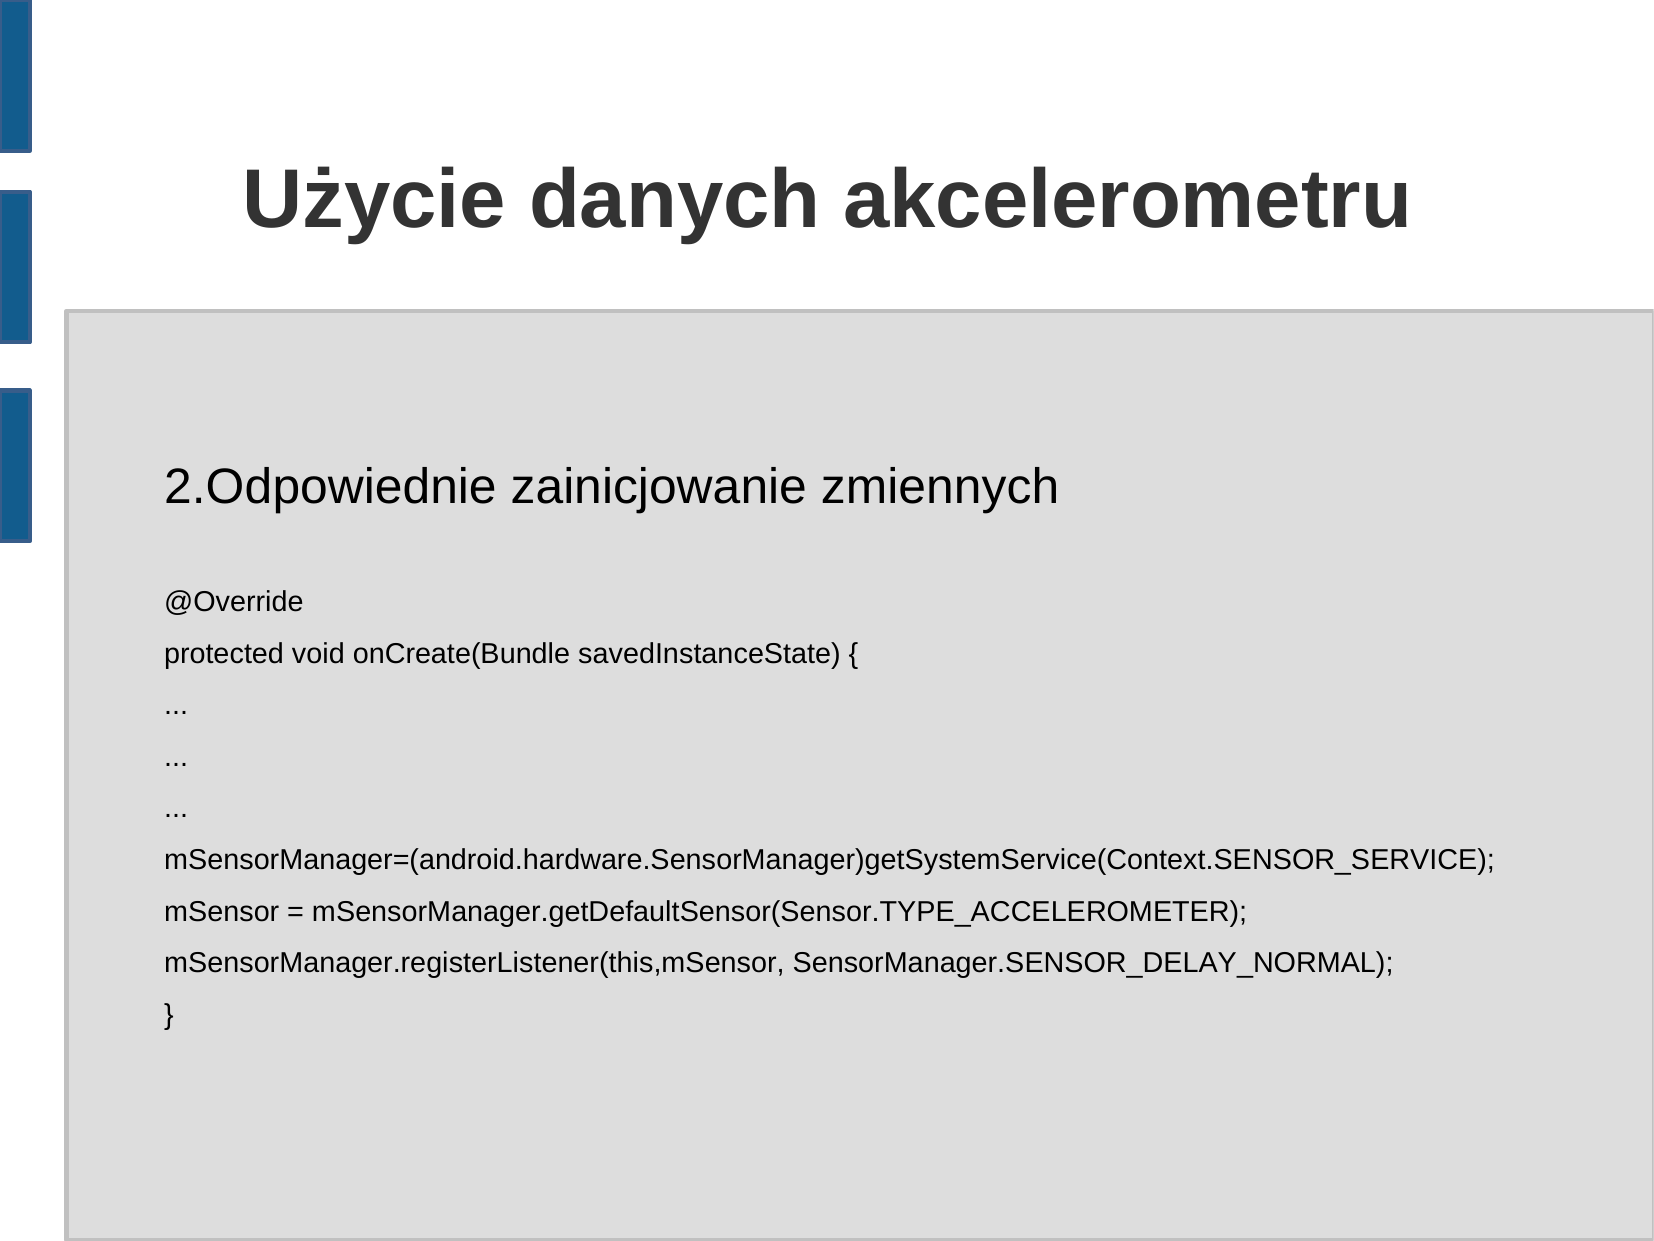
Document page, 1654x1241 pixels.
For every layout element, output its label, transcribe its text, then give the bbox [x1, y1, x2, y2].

list 2.Odpowiednie zainicjowanie zmiennych @Override protected void onCreate(Bundle savedInstanceState) { ... ... ... mSensorManager=(android.hardware.SensorManager)getSystemService(Context.SENSOR_SERVICE); mSensor = mSensorManager.getDefaultSensor(Sensor.TYPE_ACCELEROMETER); mSensorManager.registerListener(this,mSensor, SensorManager.SENSOR_DELAY_NORMAL); } [82, 389, 1654, 1037]
title Użycie danych akcelerometru [121, 91, 1534, 299]
